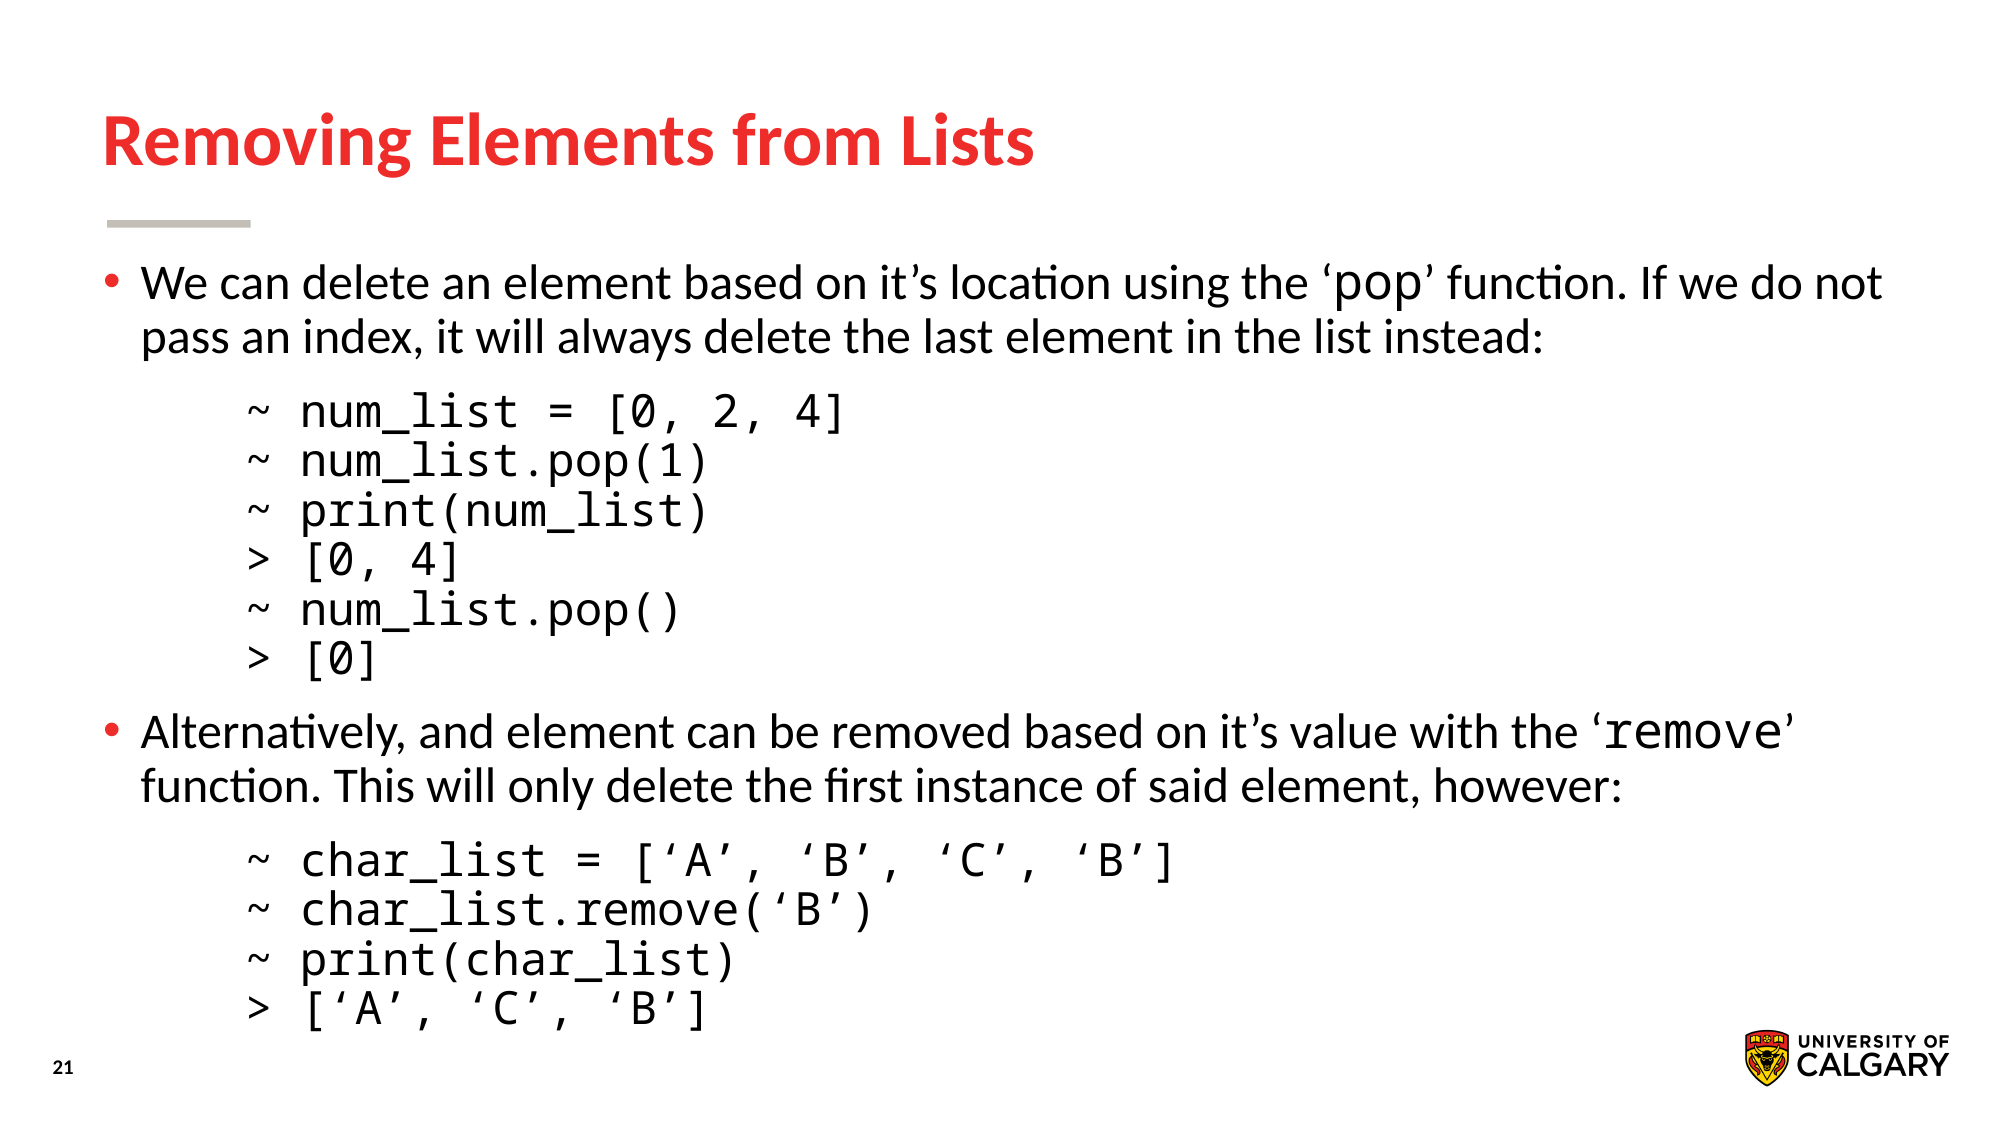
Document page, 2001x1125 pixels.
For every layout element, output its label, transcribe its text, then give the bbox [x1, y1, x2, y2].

picture [1722, 1012, 1972, 1099]
title Removing Elements from Lists [87, 60, 1774, 222]
list We can delete an element based on it’s location using the ‘pop’ function. If we do not pass an index, it will always delete the last element in the list instead: ~ num_list = [0, 2, 4] ~ num_list.pop(1) ~ print(num_list) > [0, 4] ~ num_list.pop() > [0] Alternatively, and element can be removed based on it’s value with the ‘remove’ function. This will only delete the first instance of said element, however: ~ char_list = [‘A’, ‘B’, ‘C’, ‘B’] ~ char_list.remove(‘B’) ~ print(char_list) > [‘A’, ‘C’, ‘B’] [88, 249, 1912, 963]
